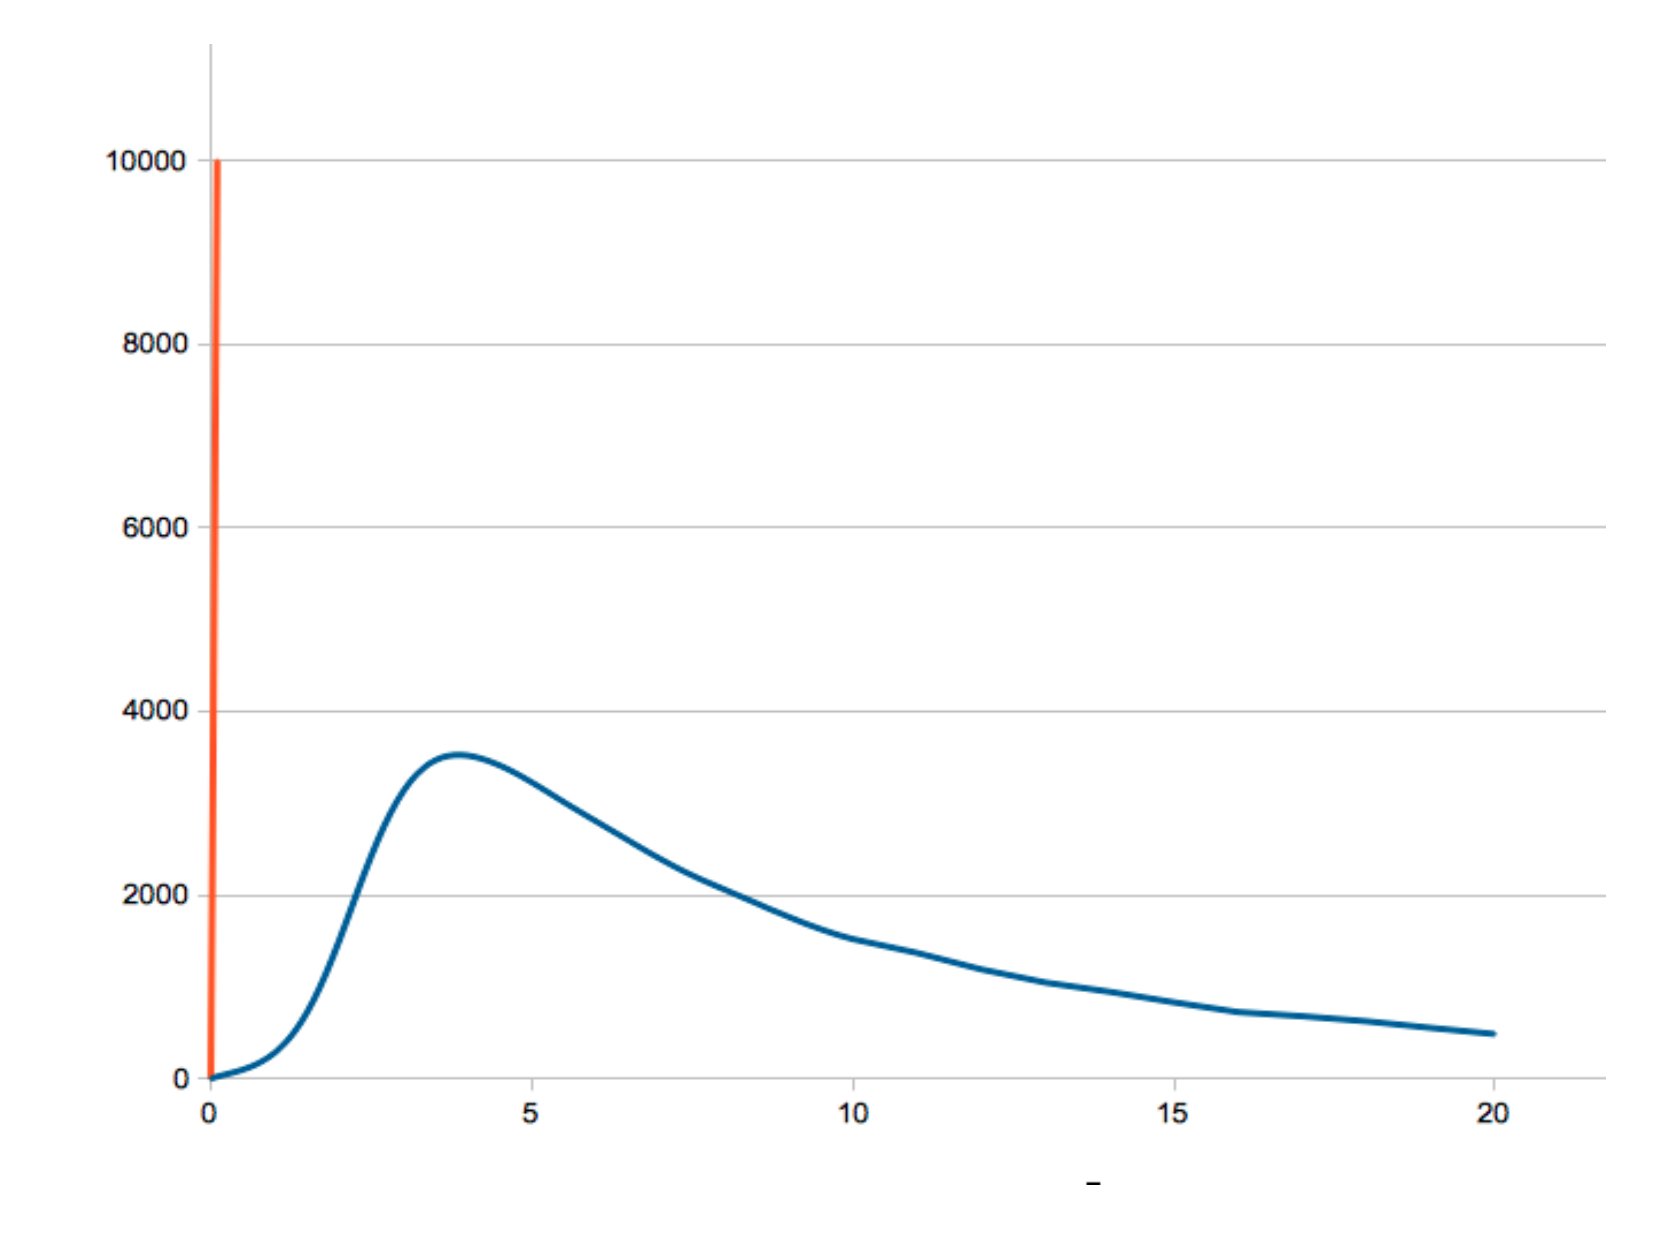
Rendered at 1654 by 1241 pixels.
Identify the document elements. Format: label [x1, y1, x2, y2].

picture [45, 44, 1606, 1186]
